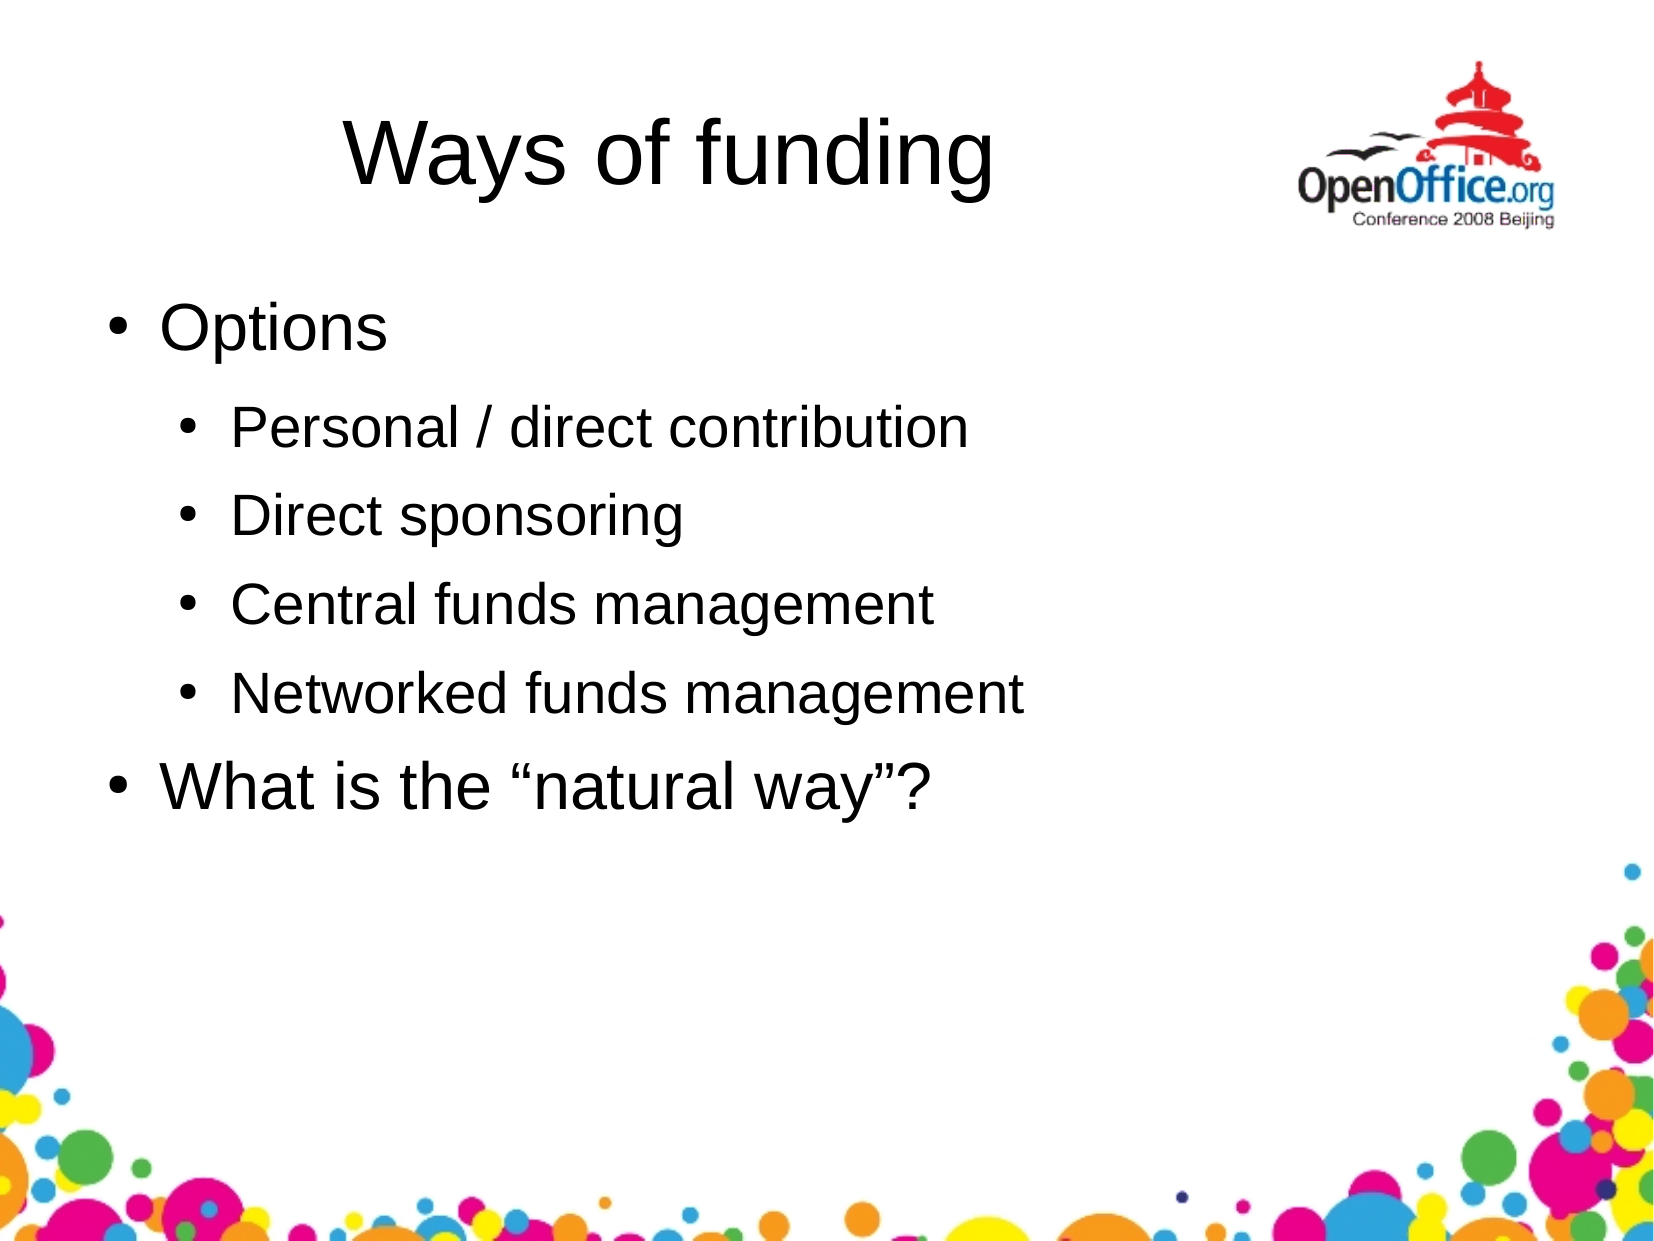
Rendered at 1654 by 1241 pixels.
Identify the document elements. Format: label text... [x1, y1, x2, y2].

title Ways of funding [82, 56, 1258, 250]
picture [1285, 51, 1569, 250]
picture [0, 810, 1654, 1241]
list Options Personal / direct contribution Direct sponsoring Central funds management Networked funds management What is the “natural way”? [88, 290, 1577, 1094]
